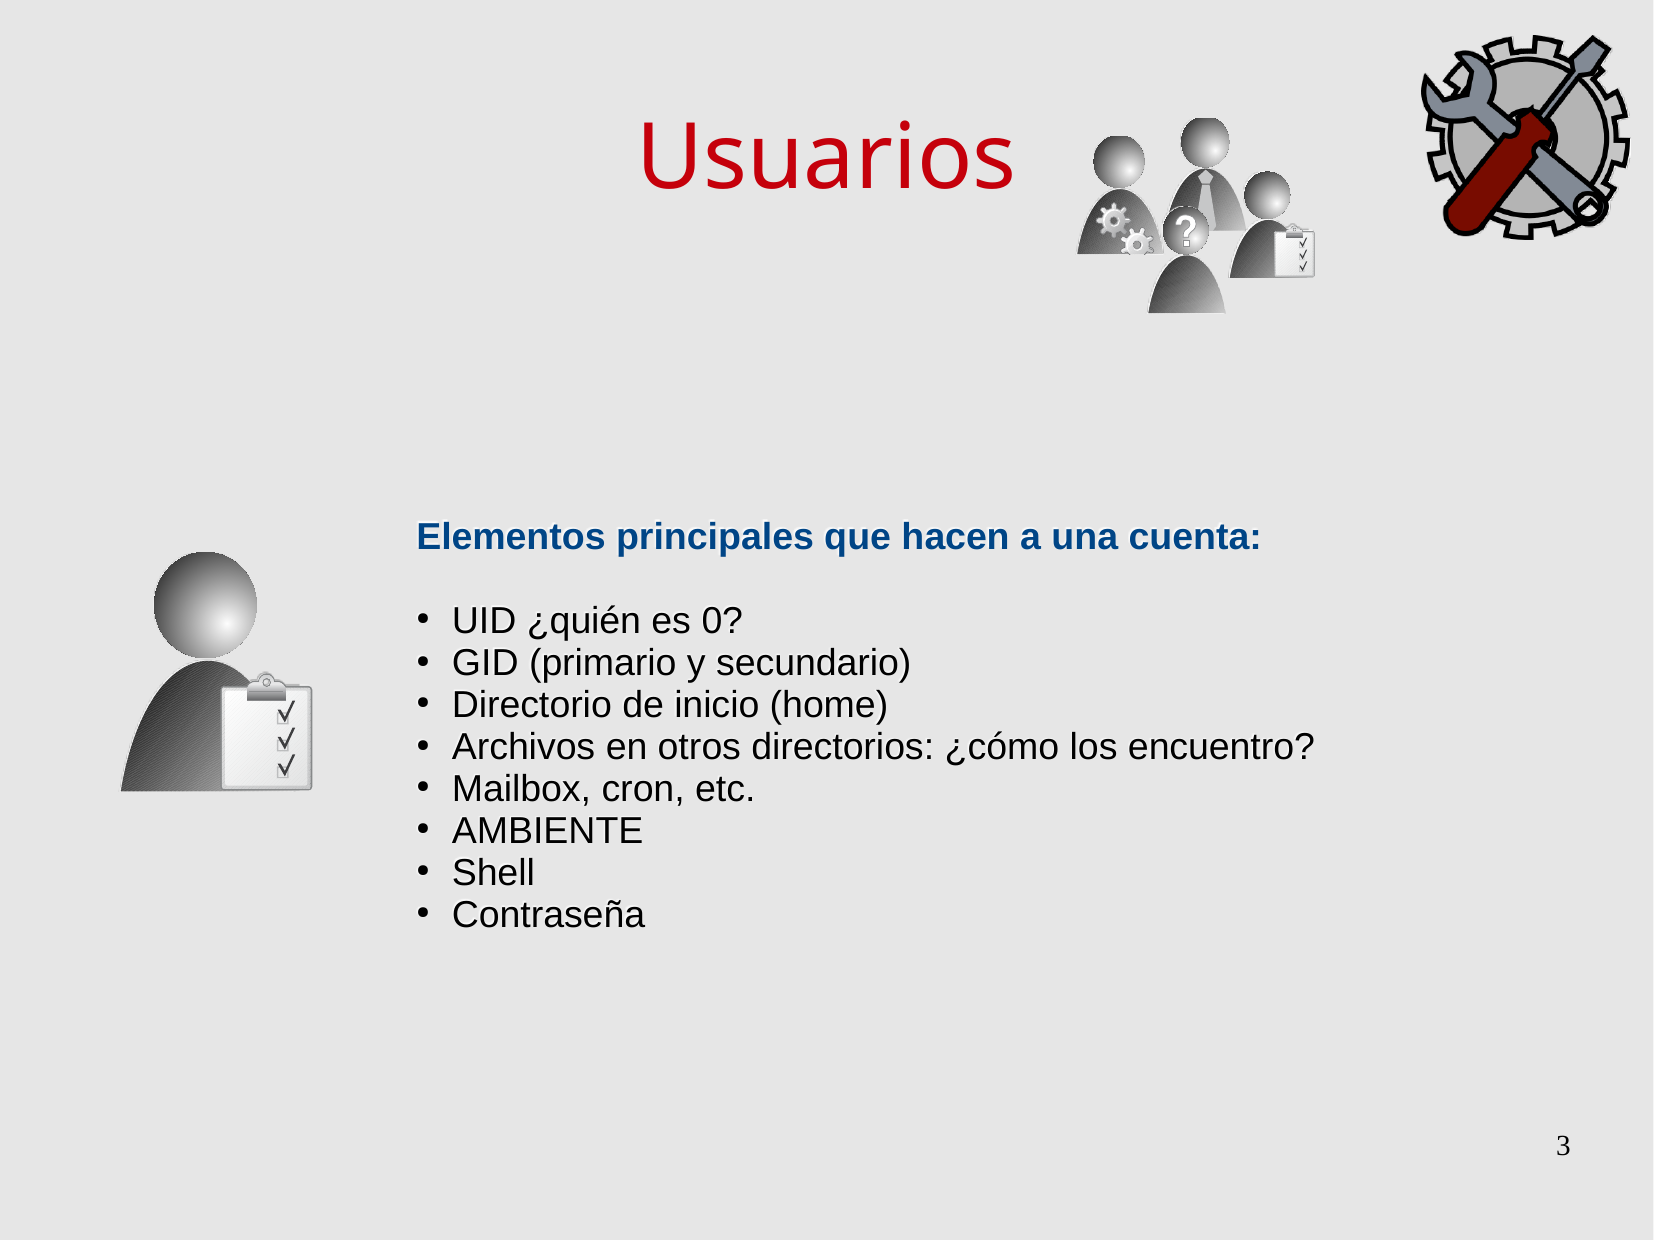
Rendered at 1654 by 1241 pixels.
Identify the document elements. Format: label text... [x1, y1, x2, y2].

picture [1421, 35, 1630, 240]
title Usuarios [82, 49, 1571, 257]
picture [88, 552, 331, 792]
picture [1060, 118, 1323, 314]
text_box Elementos principales que hacen a una cuenta: UID ¿quién es 0? GID (primario y secundario) Directorio de inicio (home) Archivos en otros directorios: ¿cómo los encuentro? Mailbox, cron, etc. AMBIENTE Shell Contraseña [401, 507, 1341, 943]
